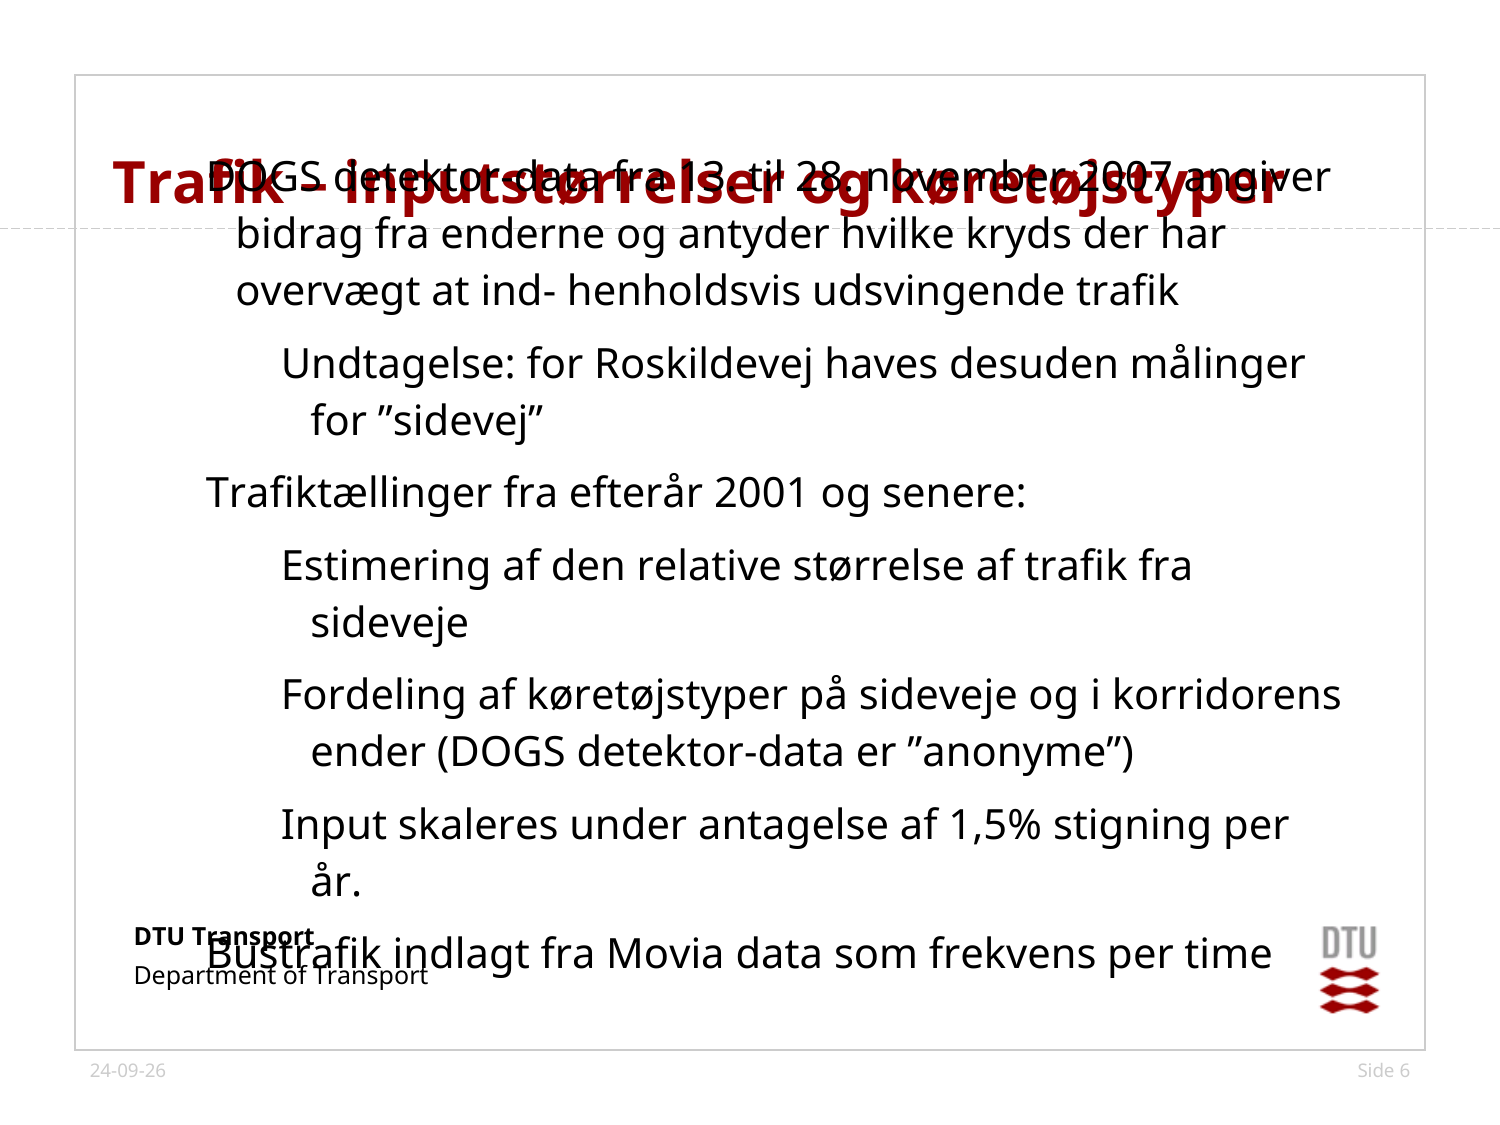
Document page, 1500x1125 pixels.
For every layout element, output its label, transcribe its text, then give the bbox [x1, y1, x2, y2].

picture [1297, 892, 1418, 1034]
subtitle DOGS detektor-data fra 13. til 28. november 2007 angiver bidrag fra enderne og antyder hvilke kryds der har overvægt at ind- henholdsvis udsvingende trafik Undtagelse: for Roskildevej haves desuden målinger for ”sidevej” Trafiktællinger fra efterår 2001 og senere: Estimering af den relative størrelse af trafik fra sideveje Fordeling af køretøjstyper på sideveje og i korridorens ender (DOGS detektor-data er ”anonyme”) Input skaleres under antagelse af 1,5% stigning per år. Bustrafik indlagt fra Movia data som frekvens per time [205, 242, 1353, 886]
title Trafik – inputstørrelser og køretøjstyper [112, 132, 1401, 231]
